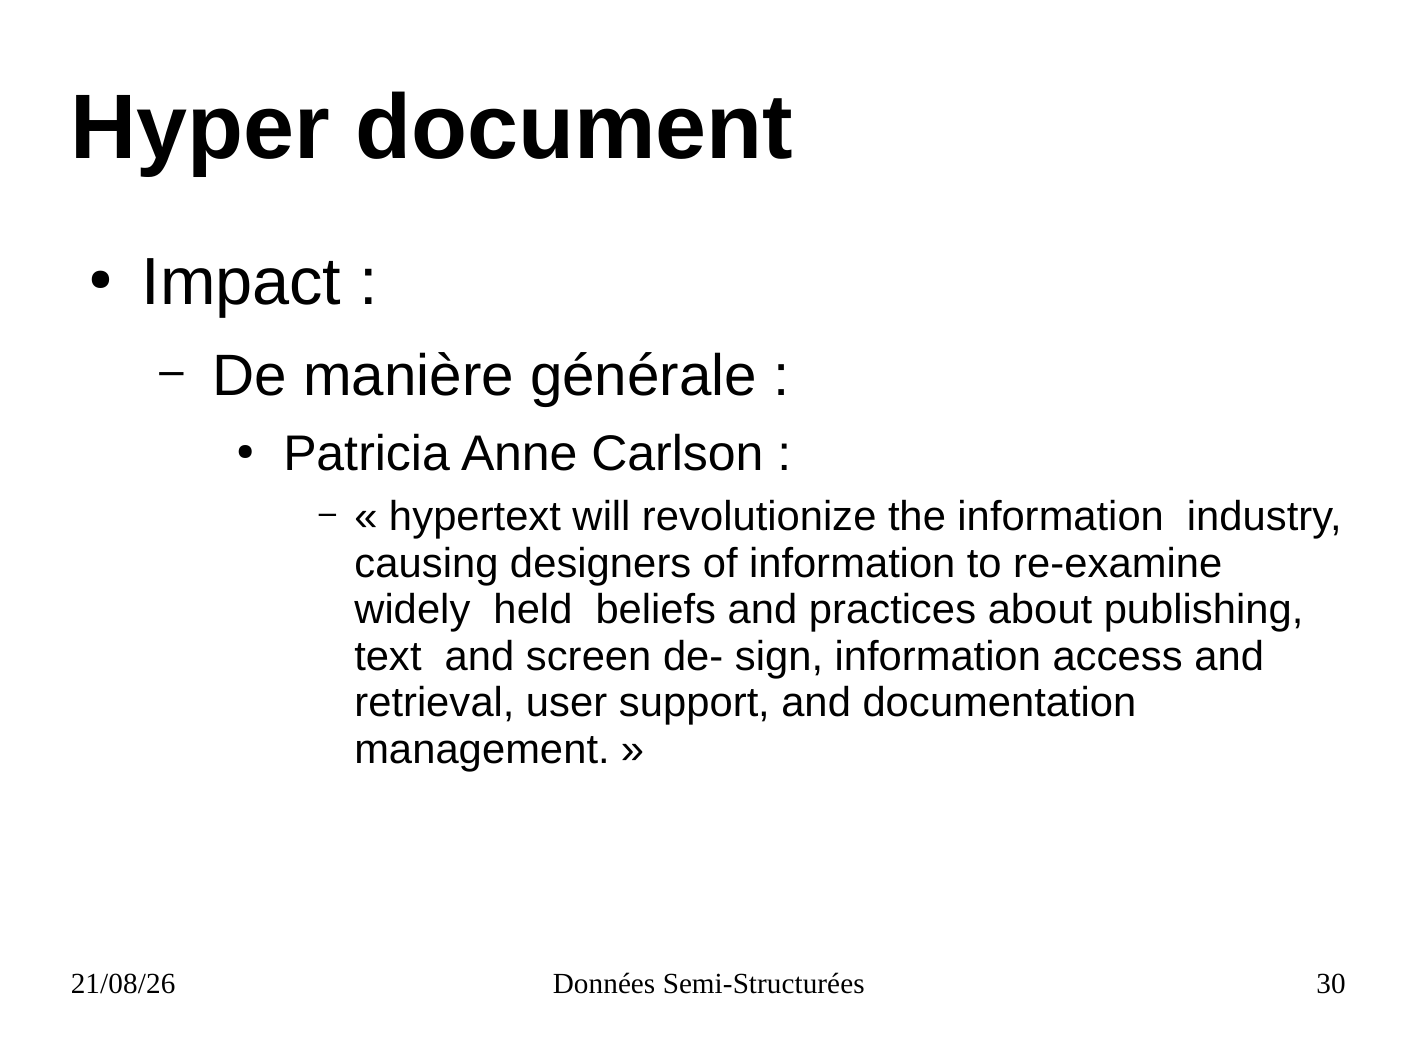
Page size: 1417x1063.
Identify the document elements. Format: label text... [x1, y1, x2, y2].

title Hyper document [70, 42, 1346, 212]
list Impact : De manière générale : Patricia Anne Carlson : « hypertext will revolutionize the information industry, causing designers of information to re-examine widely held beliefs and practices about publishing, text and screen de- sign, information access and retrieval, user support, and documentation management. » [70, 244, 1346, 925]
